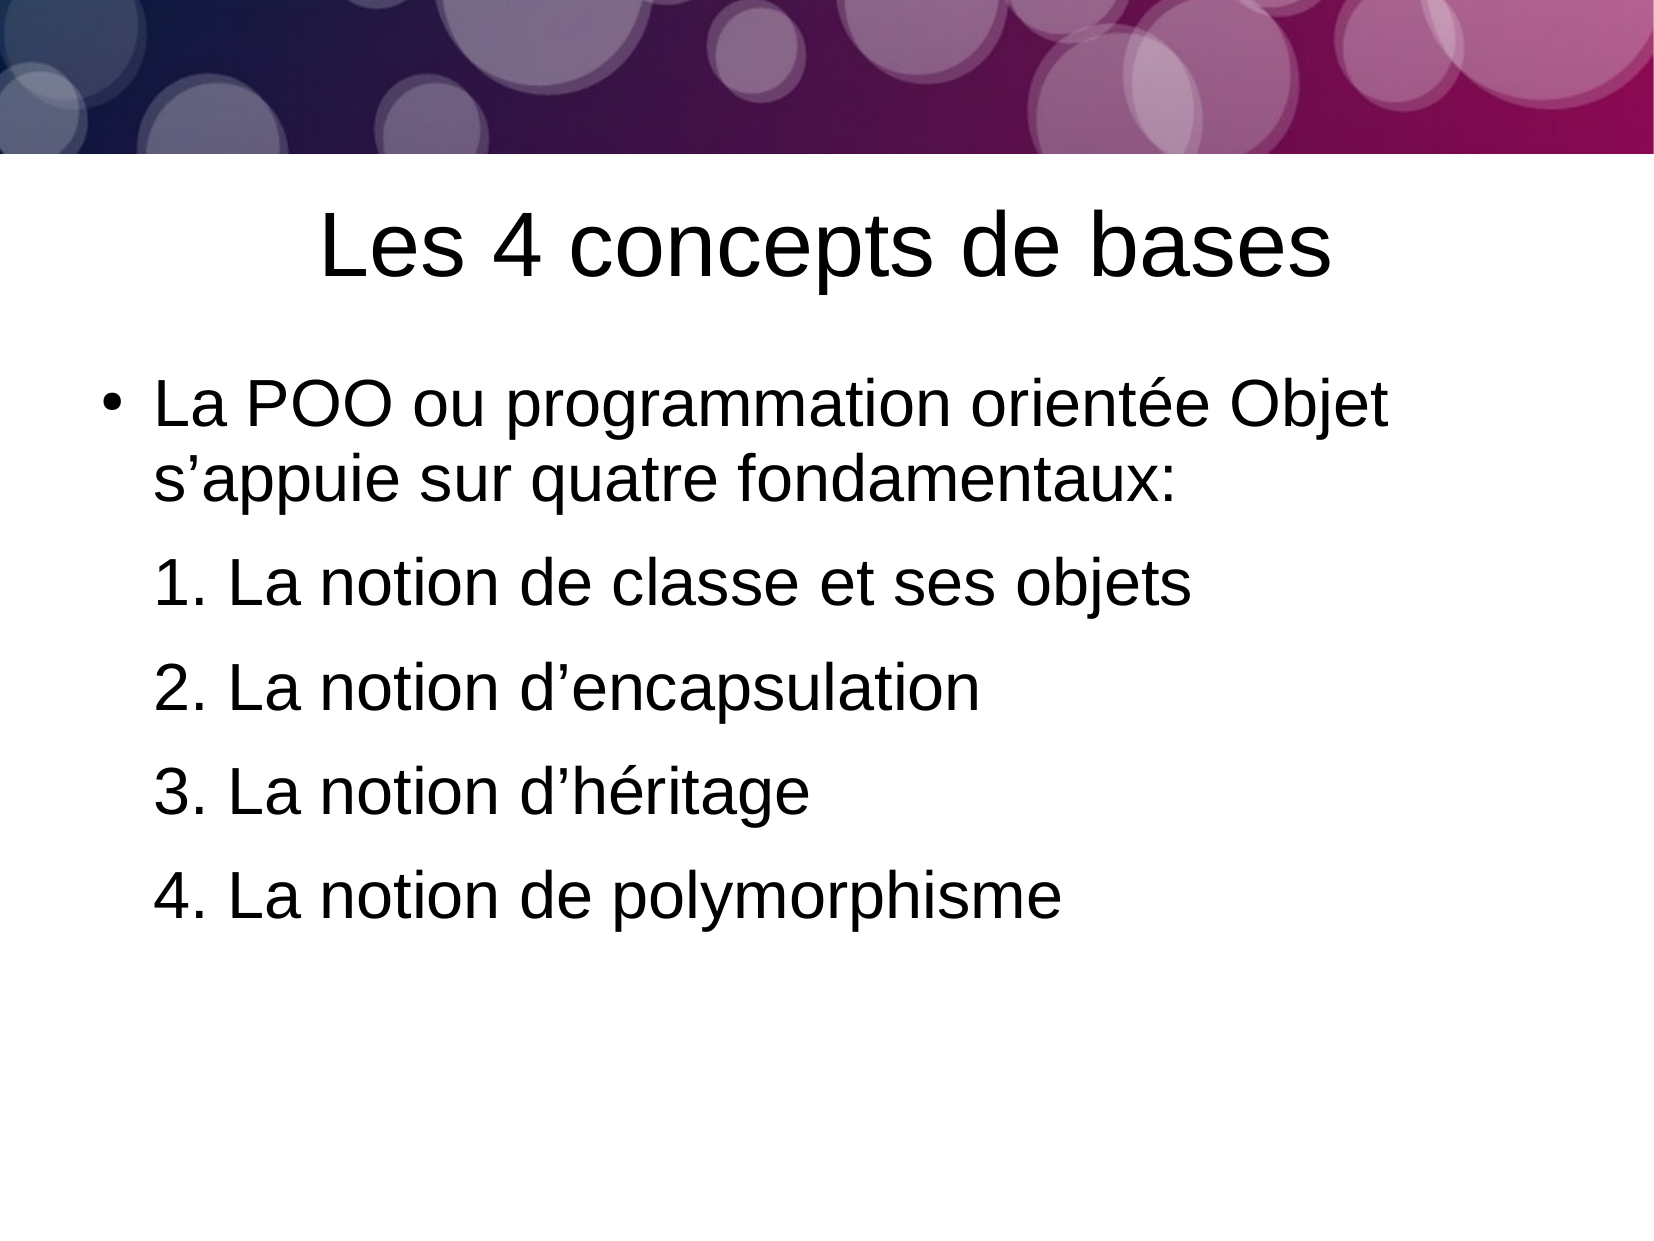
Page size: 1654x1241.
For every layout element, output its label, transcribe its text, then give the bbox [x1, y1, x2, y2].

title Les 4 concepts de bases [82, 159, 1571, 331]
list La POO ou programmation orientée Objet s’appuie sur quatre fondamentaux: 1. La notion de classe et ses objets 2. La notion d’encapsulation 3. La notion d’héritage 4. La notion de polymorphisme [82, 366, 1571, 1087]
picture [0, 0, 1654, 154]
